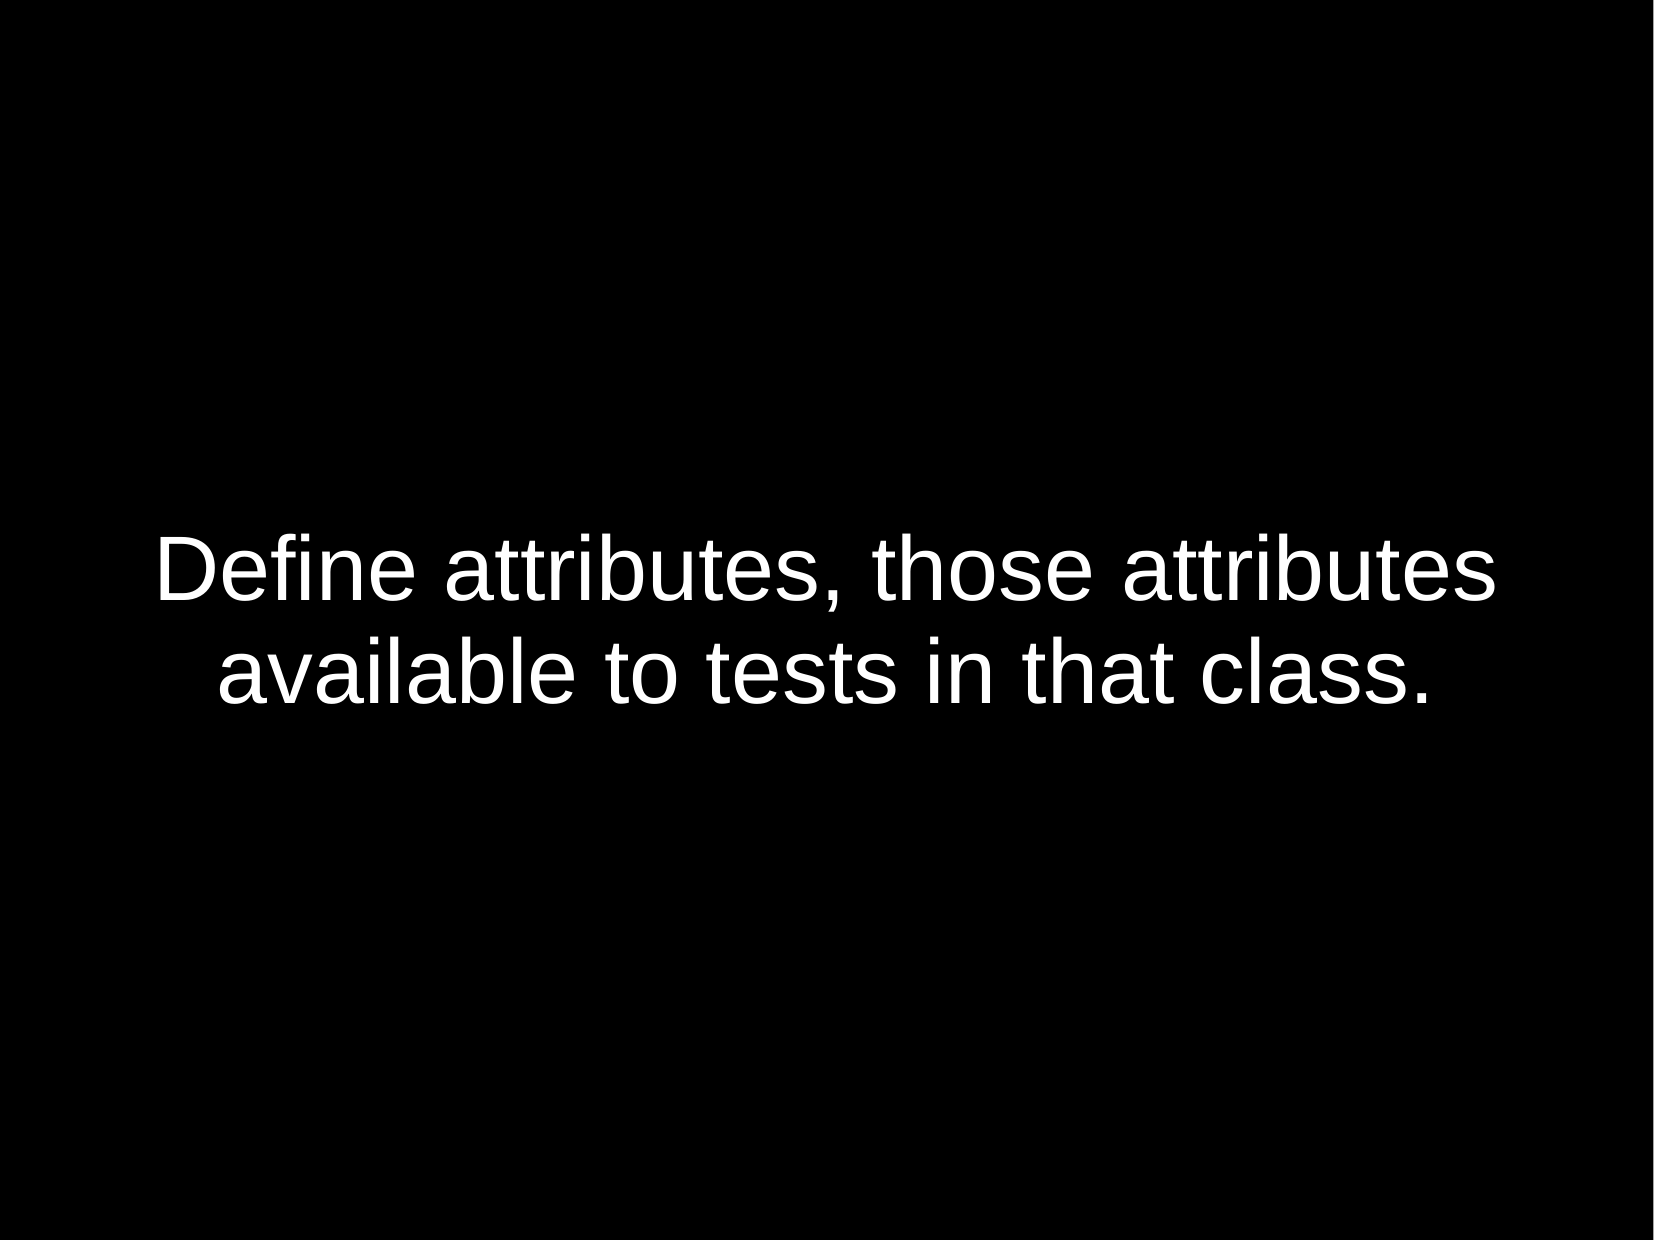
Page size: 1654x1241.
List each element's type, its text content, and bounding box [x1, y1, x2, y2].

title Define attributes, those attributes available to tests in that class. [82, 517, 1571, 723]
